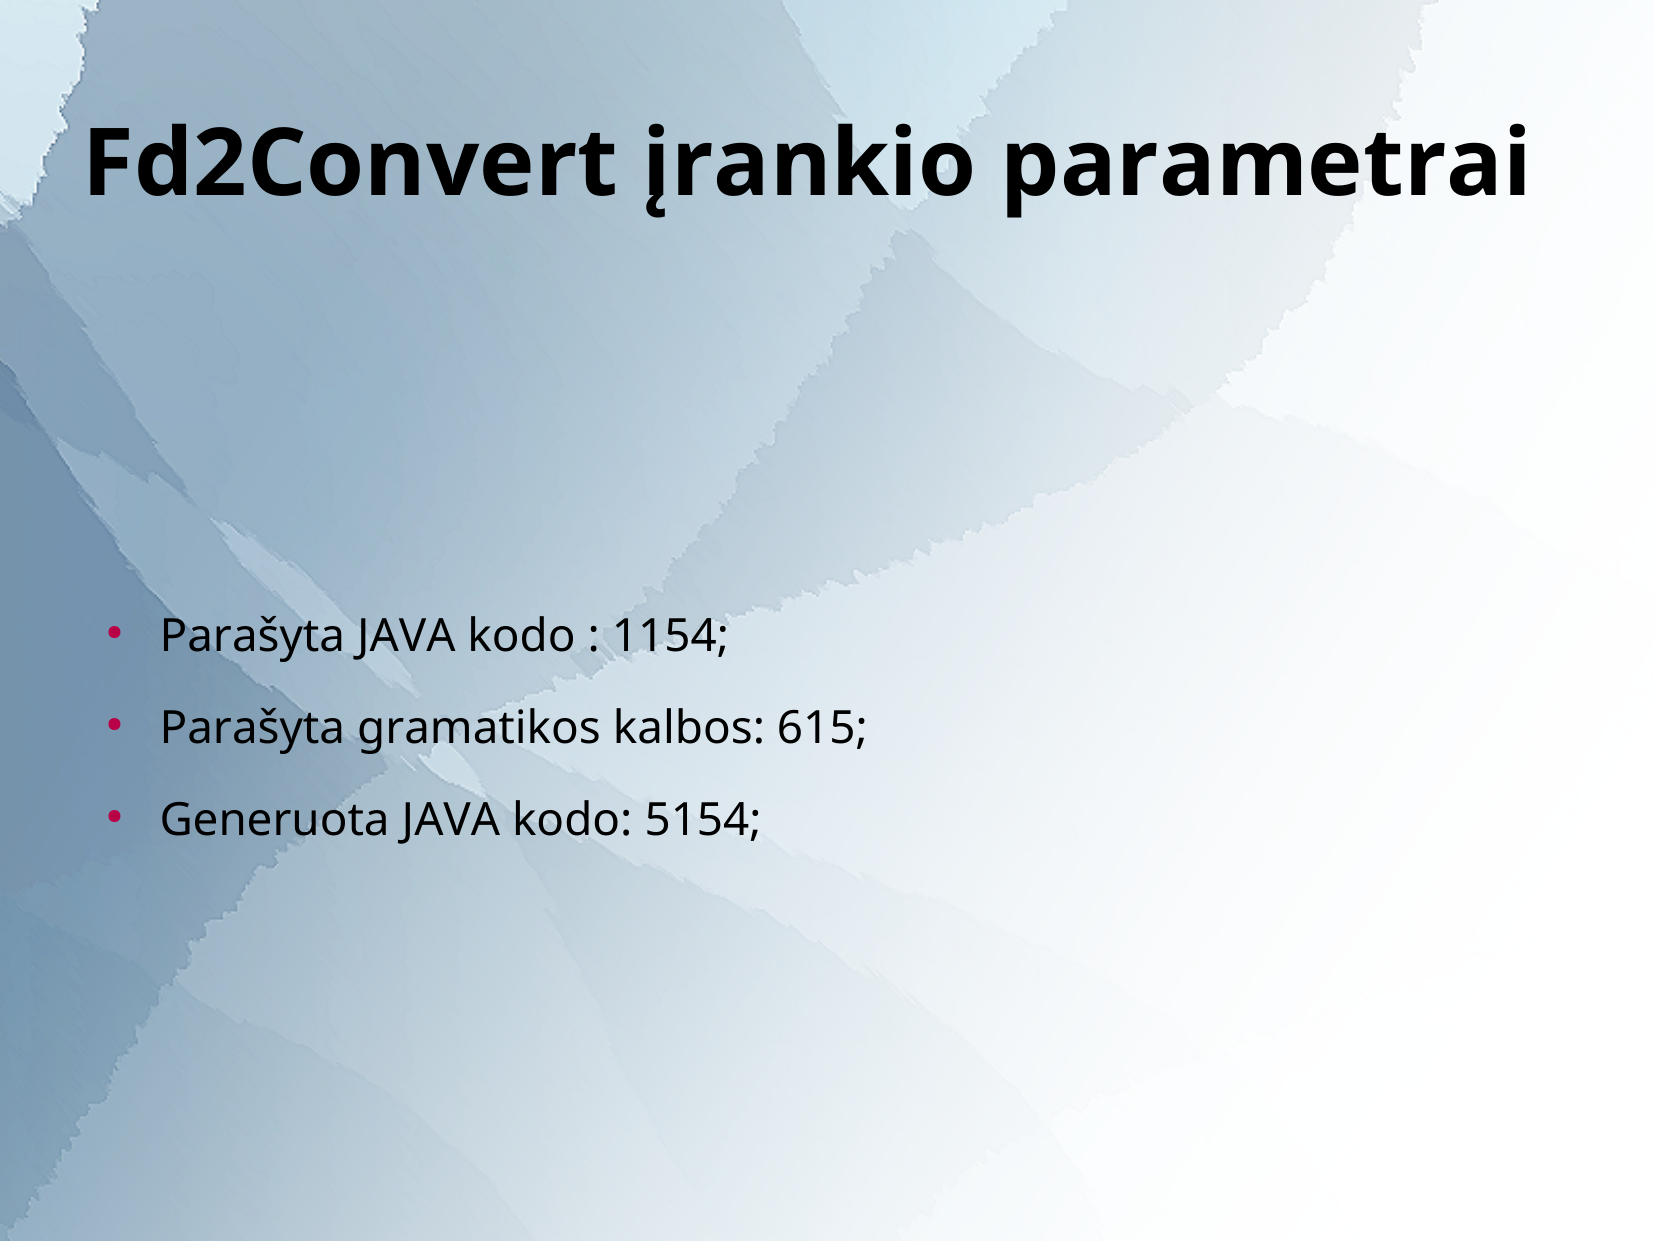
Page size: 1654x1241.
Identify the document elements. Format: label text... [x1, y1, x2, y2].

list Parašyta JAVA kodo : 1154; Parašyta gramatikos kalbos: 615; Generuota JAVA kodo: 5154; [88, 602, 1512, 1130]
title Fd2Convert įrankio parametrai [82, 49, 1571, 268]
picture [0, 0, 1654, 1241]
